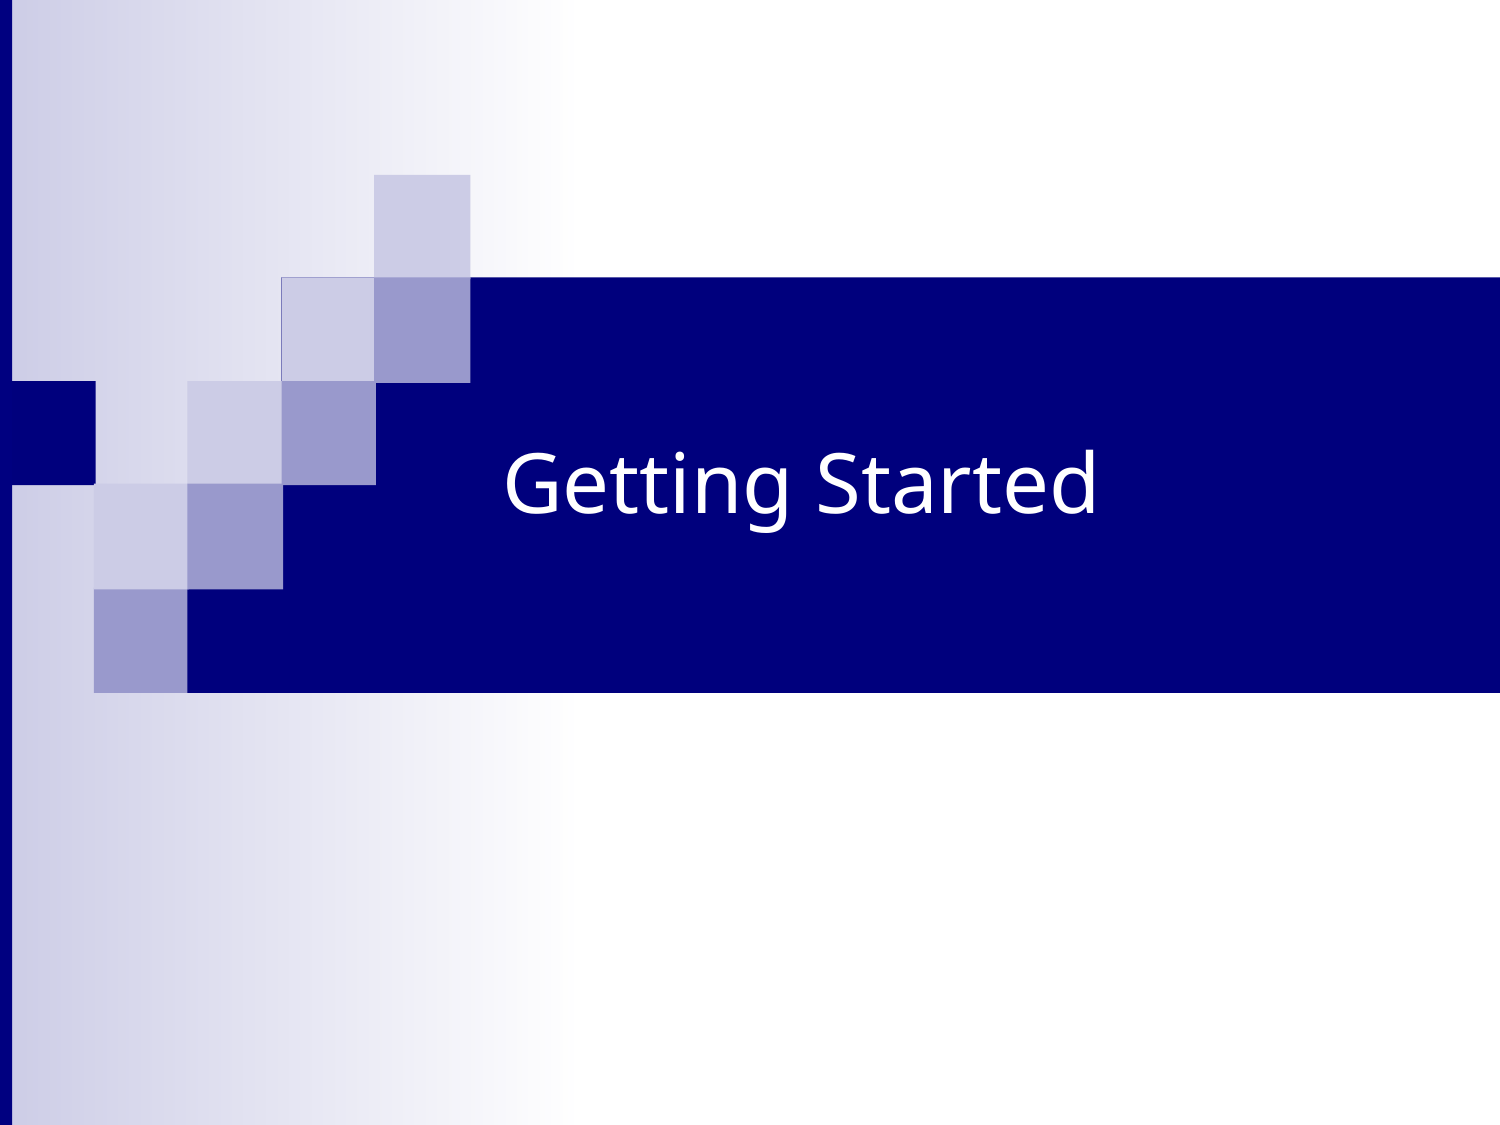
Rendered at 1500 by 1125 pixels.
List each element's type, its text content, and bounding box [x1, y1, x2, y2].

title Getting Started [487, 299, 1476, 663]
